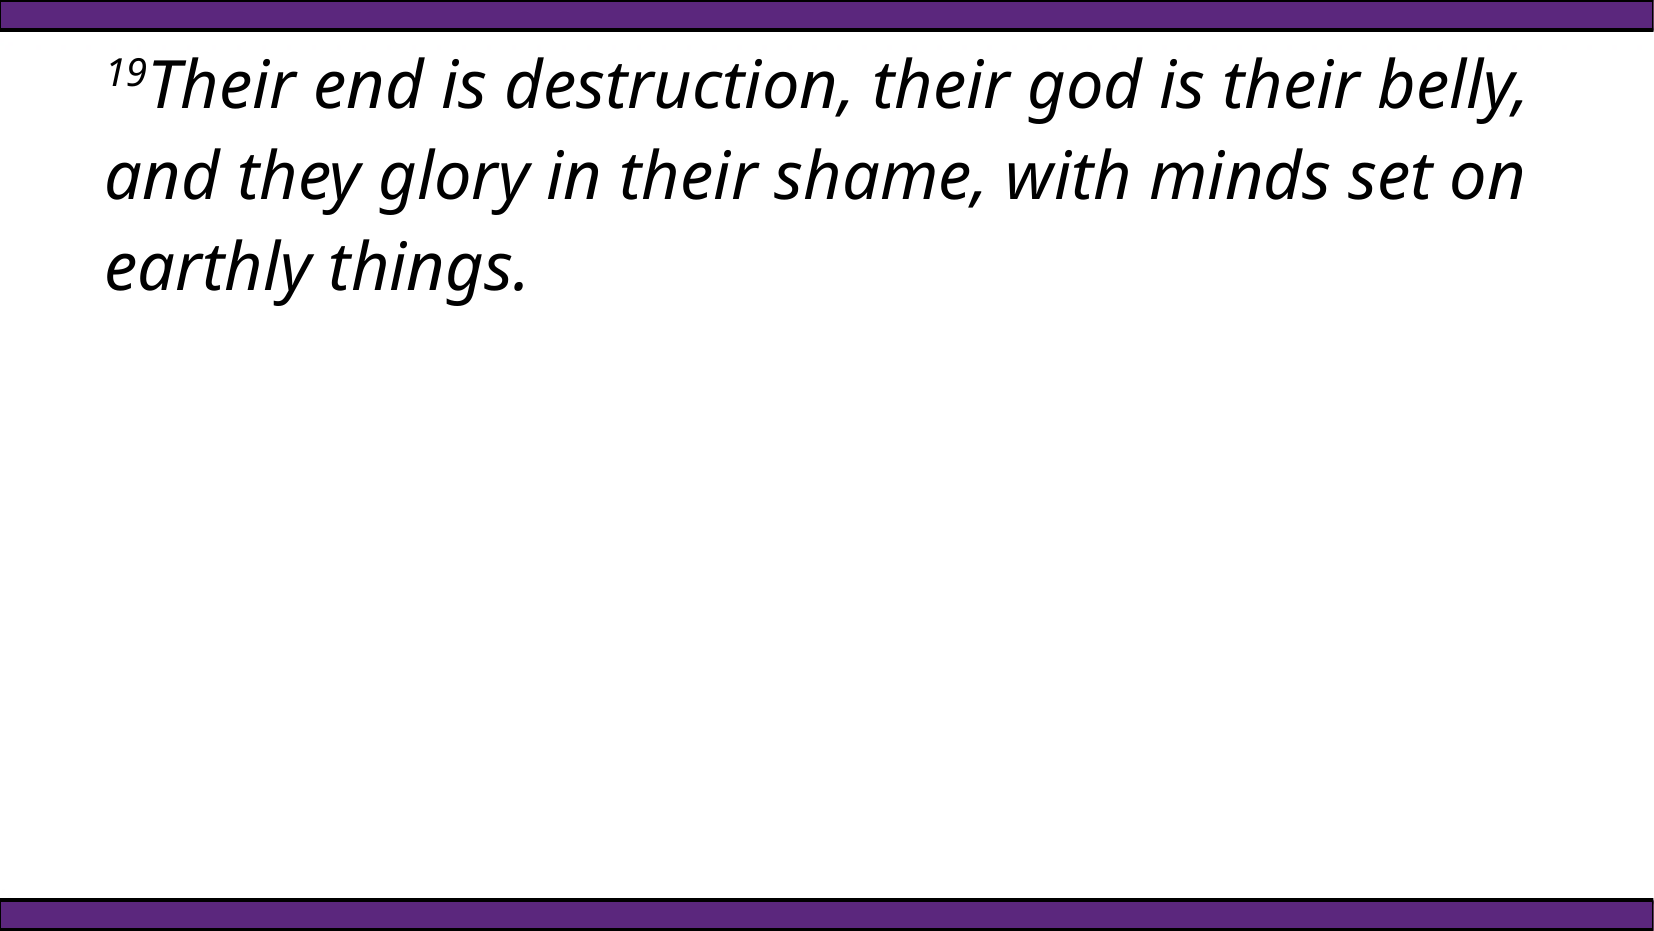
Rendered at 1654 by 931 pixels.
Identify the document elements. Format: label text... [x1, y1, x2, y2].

picture [0, 31, 1654, 900]
text_box 19Their end is destruction, their god is their belly, and they glory in their shame, with minds set on earthly things. [90, 30, 1576, 312]
text_box [0, 900, 1654, 931]
text_box [0, 0, 1654, 31]
